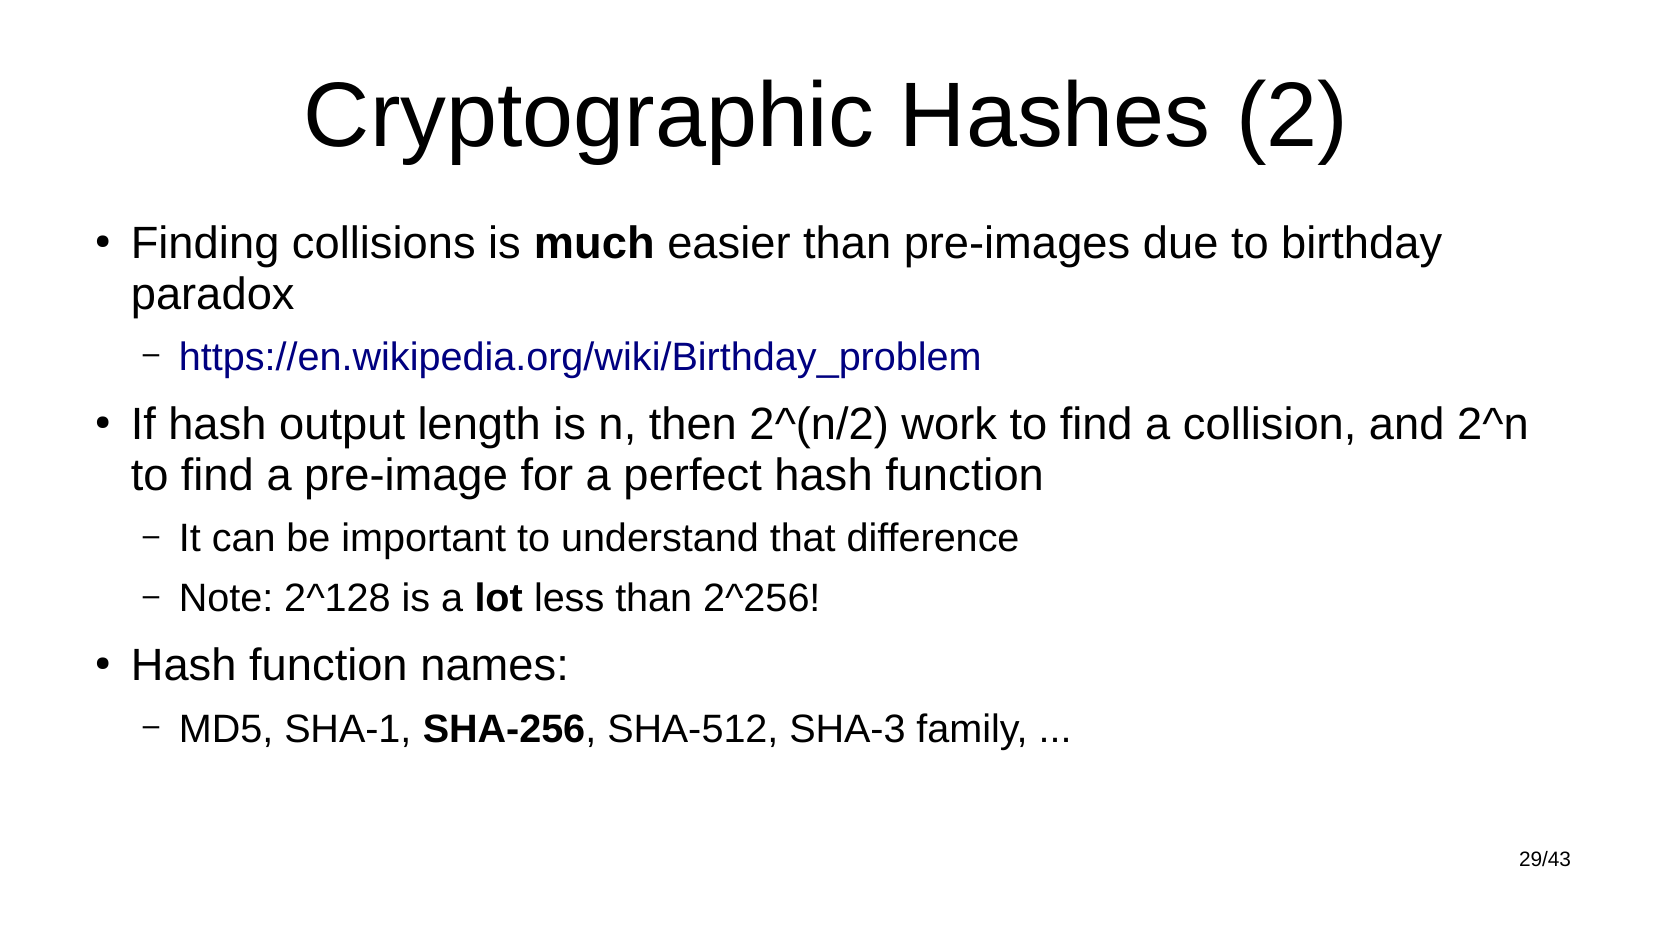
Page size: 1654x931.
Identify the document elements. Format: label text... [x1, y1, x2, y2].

title Cryptographic Hashes (2) [82, 37, 1571, 193]
list Finding collisions is much easier than pre-images due to birthday paradox https://en.wikipedia.org/wiki/Birthday_problem If hash output length is n, then 2^(n/2) work to find a collision, and 2^n to find a pre-image for a perfect hash function It can be important to understand that difference Note: 2^128 is a lot less than 2^256! Hash function names: MD5, SHA-1, SHA-256, SHA-512, SHA-3 family, ... [82, 217, 1571, 758]
